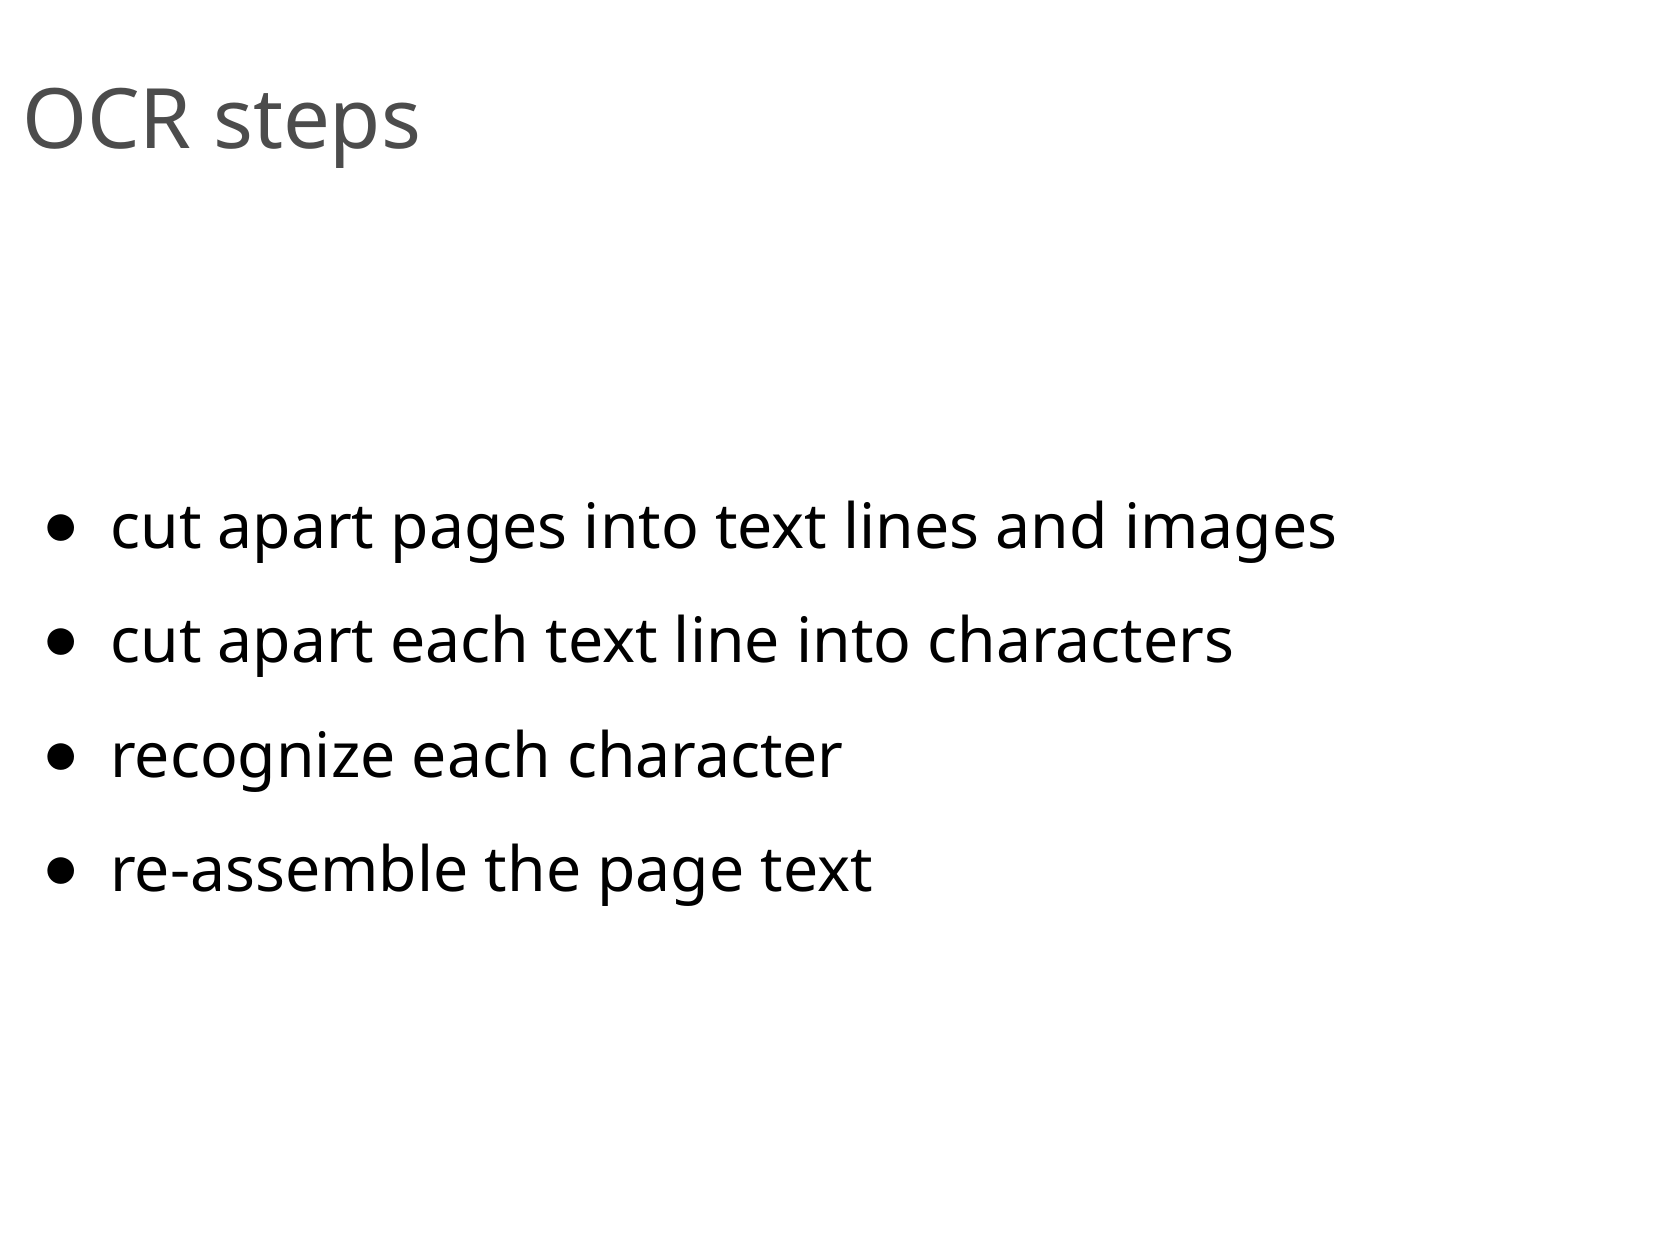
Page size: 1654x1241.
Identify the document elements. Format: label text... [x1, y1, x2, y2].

list cut apart pages into text lines and images cut apart each text line into characters recognize each character re-assemble the page text [25, 233, 1654, 1158]
title OCR steps [22, 19, 1654, 213]
